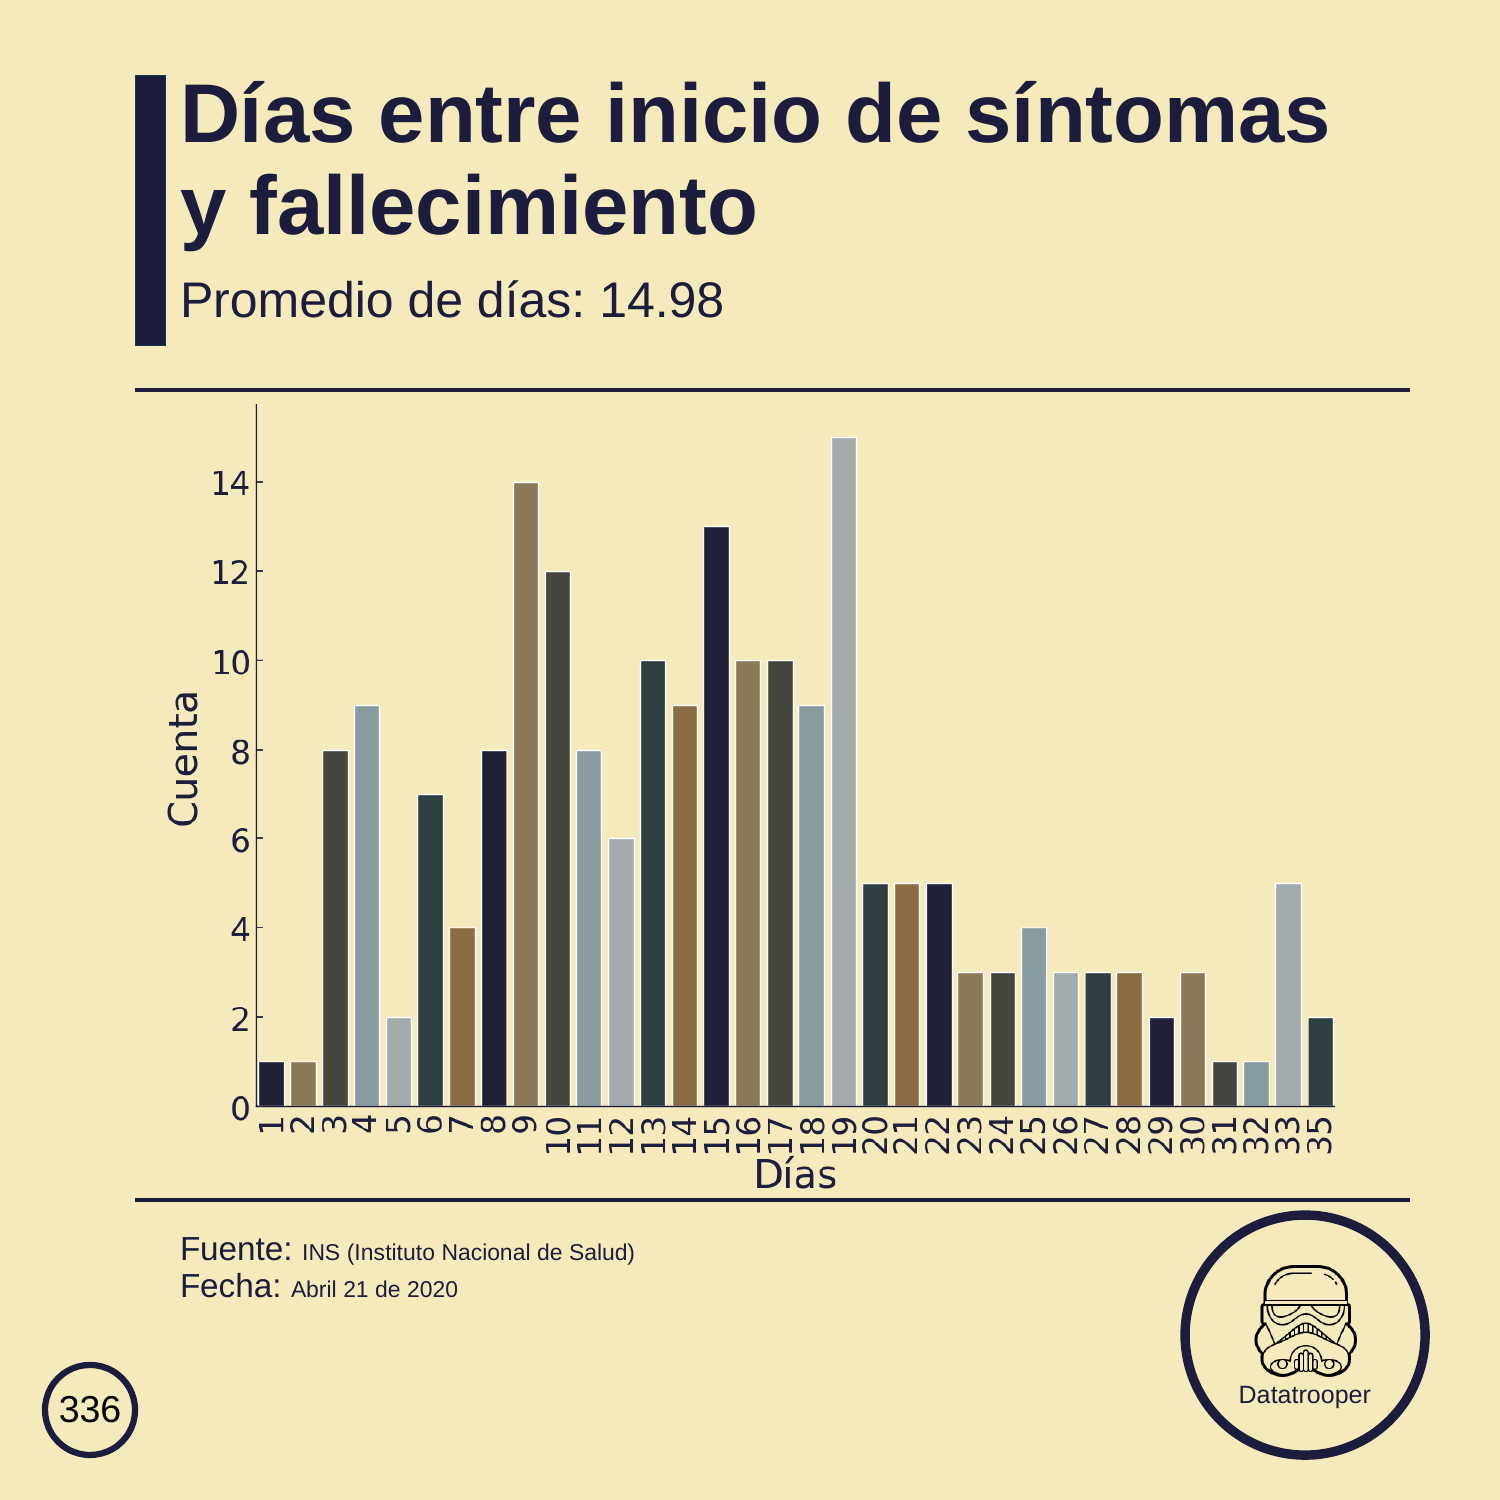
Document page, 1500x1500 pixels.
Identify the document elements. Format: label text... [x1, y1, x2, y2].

text_box Datatrooper [1230, 1379, 1381, 1411]
title Días entre inicio de síntomas y fallecimiento [180, 64, 1351, 254]
picture [165, 404, 1335, 1196]
text_box [1185, 1215, 1426, 1456]
text_box 336 [45, 1364, 136, 1456]
title Fuente: INS (Instituto Nacional de Salud) Fecha: Abril 21 de 2020 [180, 1202, 1201, 1342]
text_box [135, 75, 166, 346]
title Promedio de días: 14.98 [180, 254, 1351, 346]
picture [1230, 1245, 1381, 1379]
